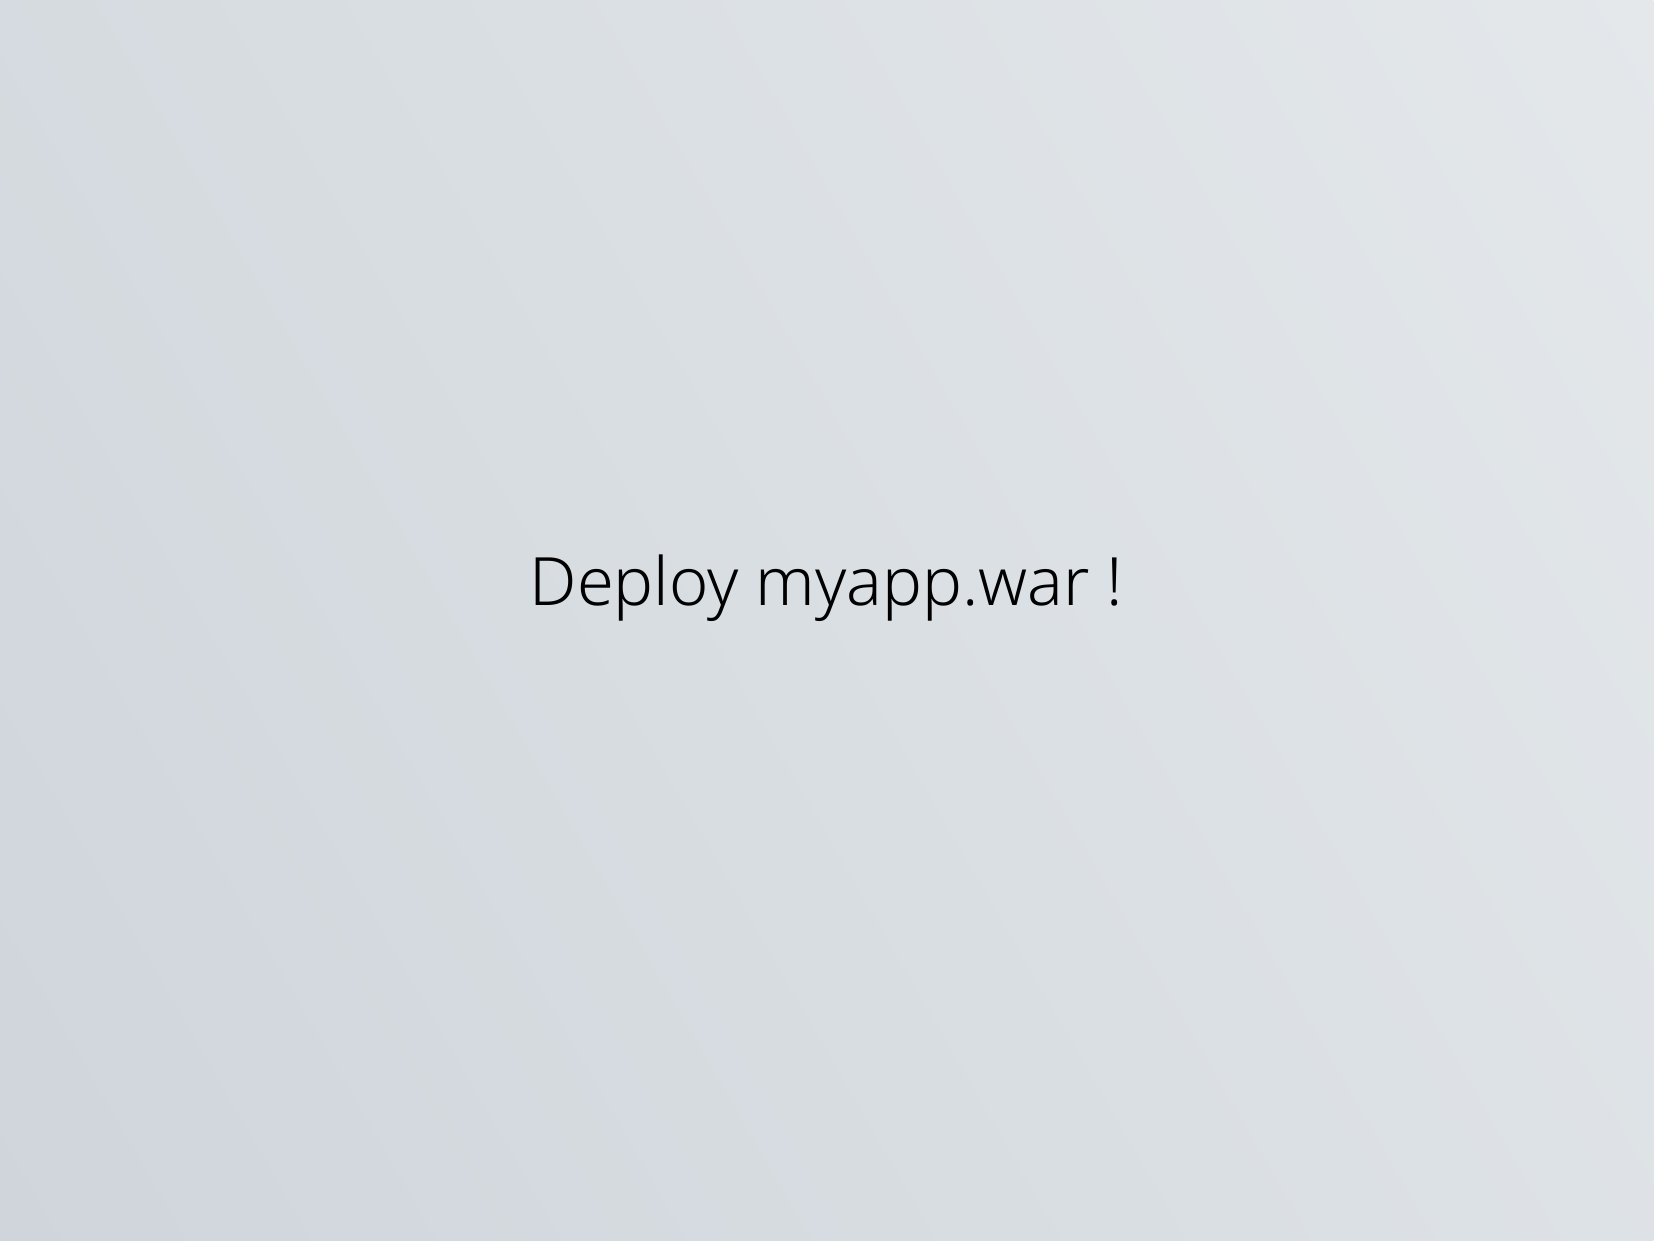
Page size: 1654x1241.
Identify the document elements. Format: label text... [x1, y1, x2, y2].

subtitle Deploy myapp.war ! [82, 49, 1571, 1109]
